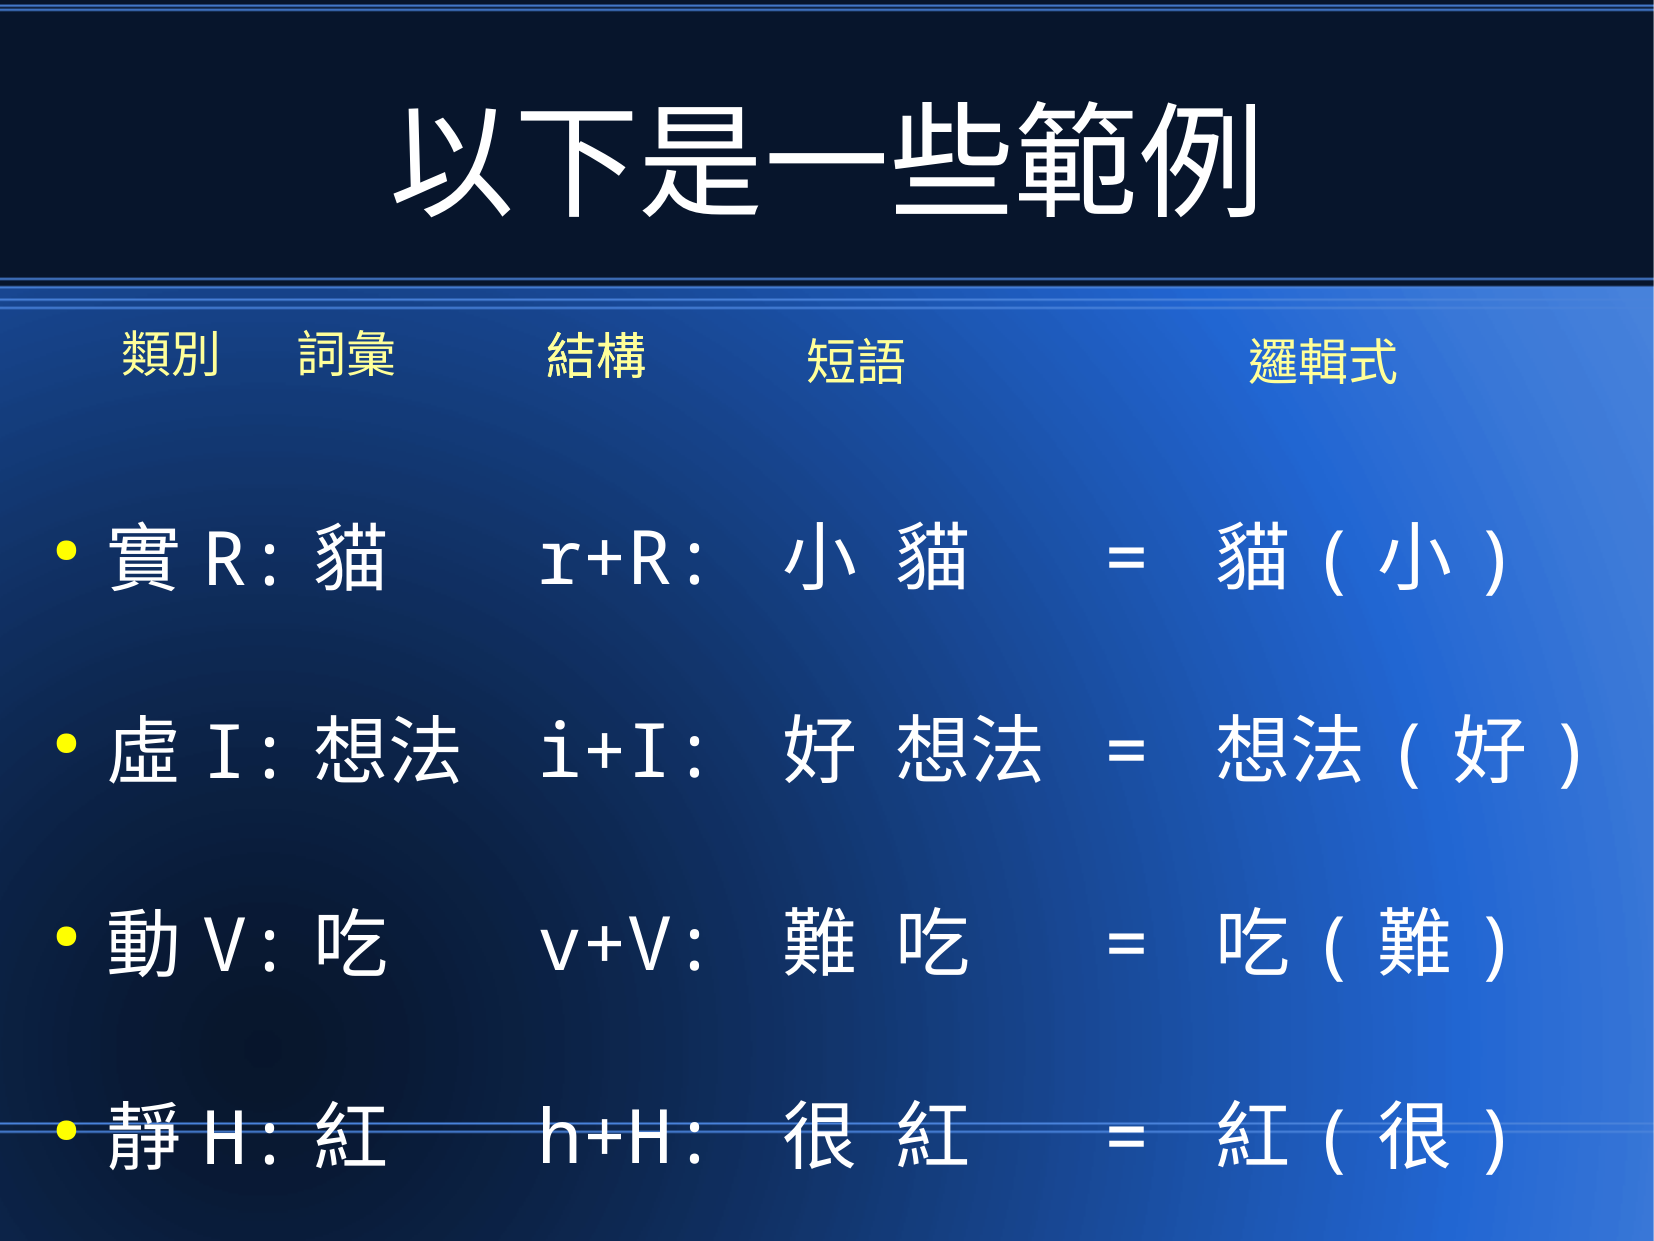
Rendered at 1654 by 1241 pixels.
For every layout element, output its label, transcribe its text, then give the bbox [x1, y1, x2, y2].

list 實R:貓 虛I:想法 動V:吃 靜H:紅 [35, 443, 537, 1069]
title 以下是一些範例 [82, 49, 1571, 257]
text_box 類別 詞彙 [106, 307, 411, 382]
text_box 短語 [791, 314, 922, 390]
text_box 結構 [532, 309, 662, 384]
text_box 邏輯式 [1234, 314, 1414, 390]
list r+R: 小 貓 = 貓(小) i+I: 好 想法 = 想法(好) v+V: 難 吃 = 吃(難) h+H: 很 紅 = 紅(很) [537, 442, 1630, 1069]
picture [0, 0, 1654, 1241]
